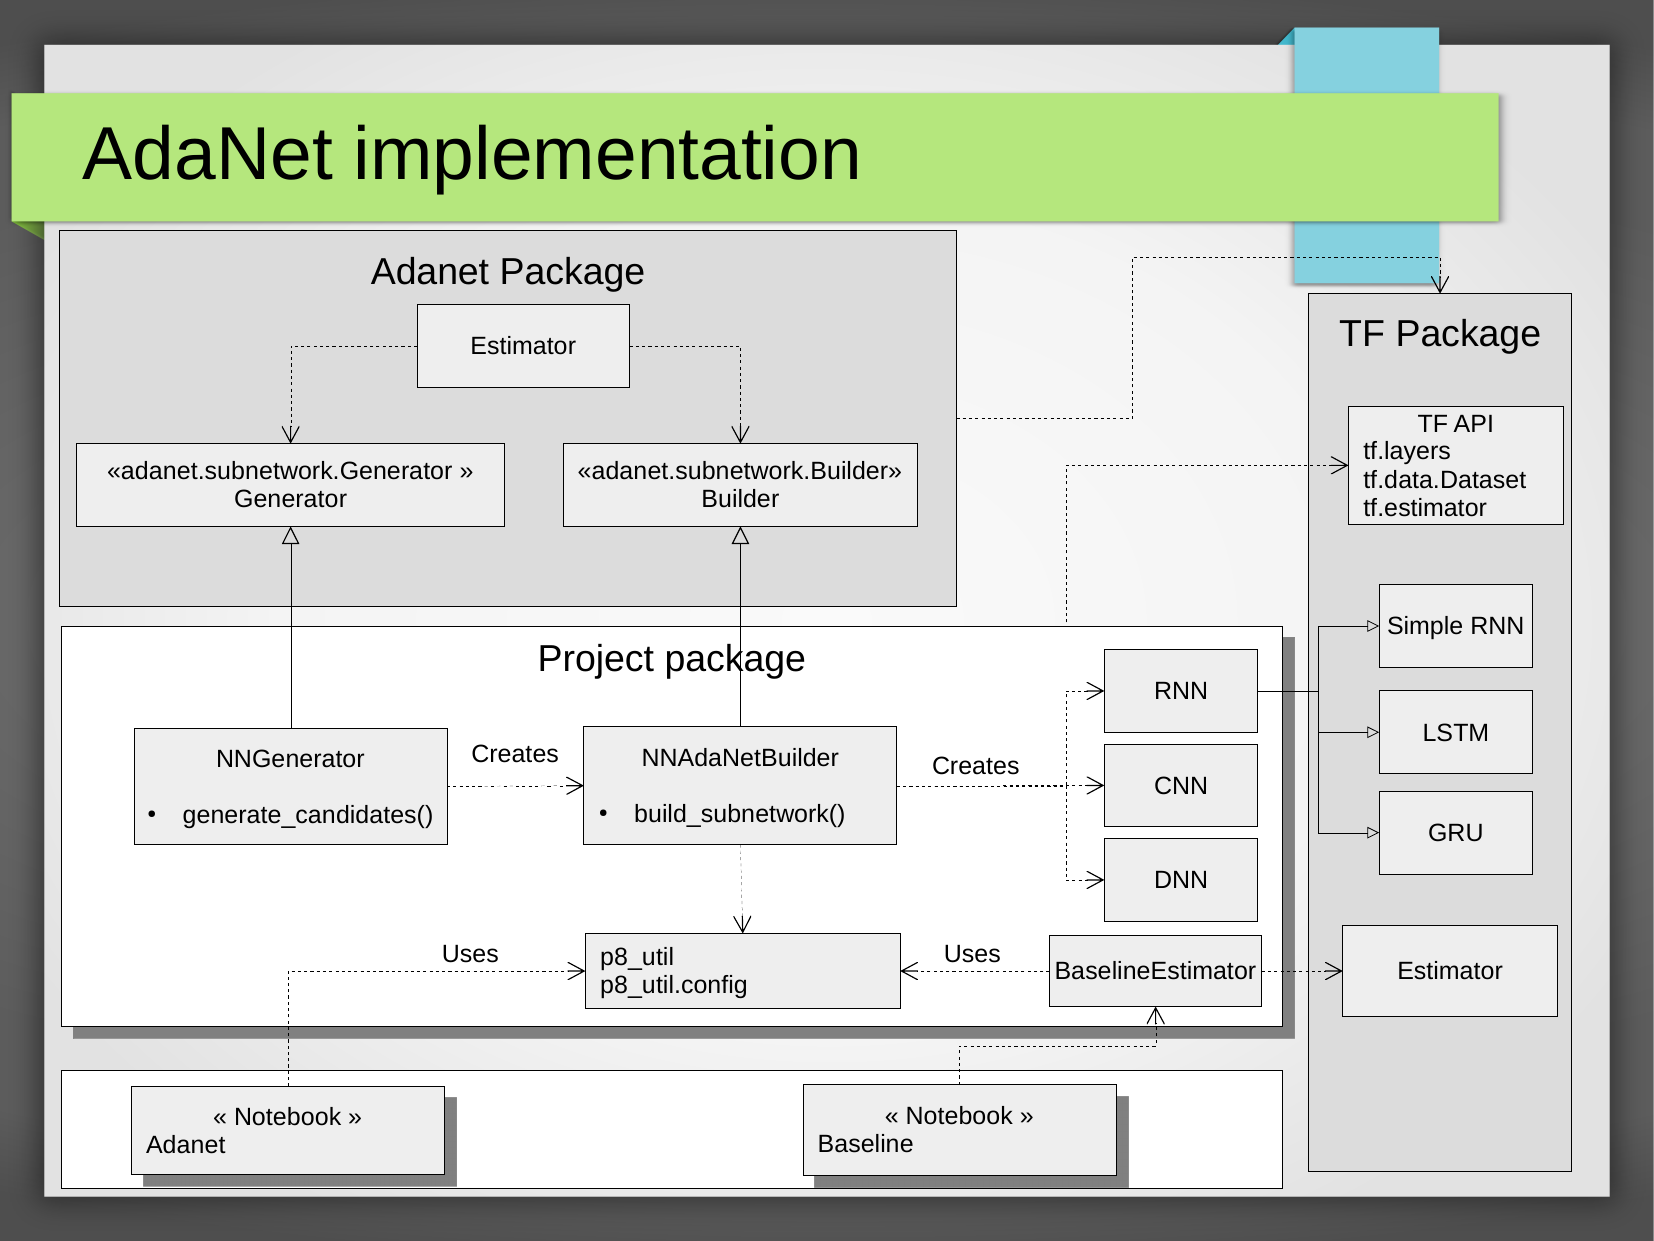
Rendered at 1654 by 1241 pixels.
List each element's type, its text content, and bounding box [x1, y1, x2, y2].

text_box Estimator [417, 304, 630, 388]
text_box Creates [917, 744, 1035, 787]
text_box «adanet.subnetwork.Builder» Builder [563, 443, 918, 527]
text_box Project package [61, 626, 1283, 1027]
text_box TF API tf.layers tf.data.Dataset tf.estimator [1348, 406, 1564, 525]
text_box Simple RNN [1379, 584, 1533, 668]
text_box NNGenerator generate_candidates() [134, 728, 448, 845]
text_box «adanet.subnetwork.Generator » Generator [76, 443, 505, 527]
text_box [61, 1070, 1283, 1189]
text_box Estimator [1342, 925, 1558, 1017]
text_box NNAdaNetBuilder build_subnetwork() [583, 726, 897, 845]
title AdaNet implementation [82, 69, 1441, 238]
text_box p8_util p8_util.config [585, 933, 901, 1009]
text_box Creates [456, 732, 575, 776]
text_box BaselineEstimator [1049, 935, 1262, 1007]
text_box « Notebook » Adanet [131, 1086, 445, 1175]
text_box TF Package [1308, 293, 1572, 1172]
picture [0, 0, 1654, 1241]
text_box GRU [1379, 791, 1533, 875]
text_box CNN [1104, 744, 1258, 827]
text_box Uses [929, 932, 1047, 976]
text_box DNN [1104, 838, 1258, 922]
text_box Uses [427, 932, 545, 976]
text_box LSTM [1379, 690, 1533, 774]
text_box « Notebook » Baseline [803, 1084, 1117, 1176]
text_box Adanet Package [59, 230, 957, 607]
text_box RNN [1104, 649, 1258, 733]
